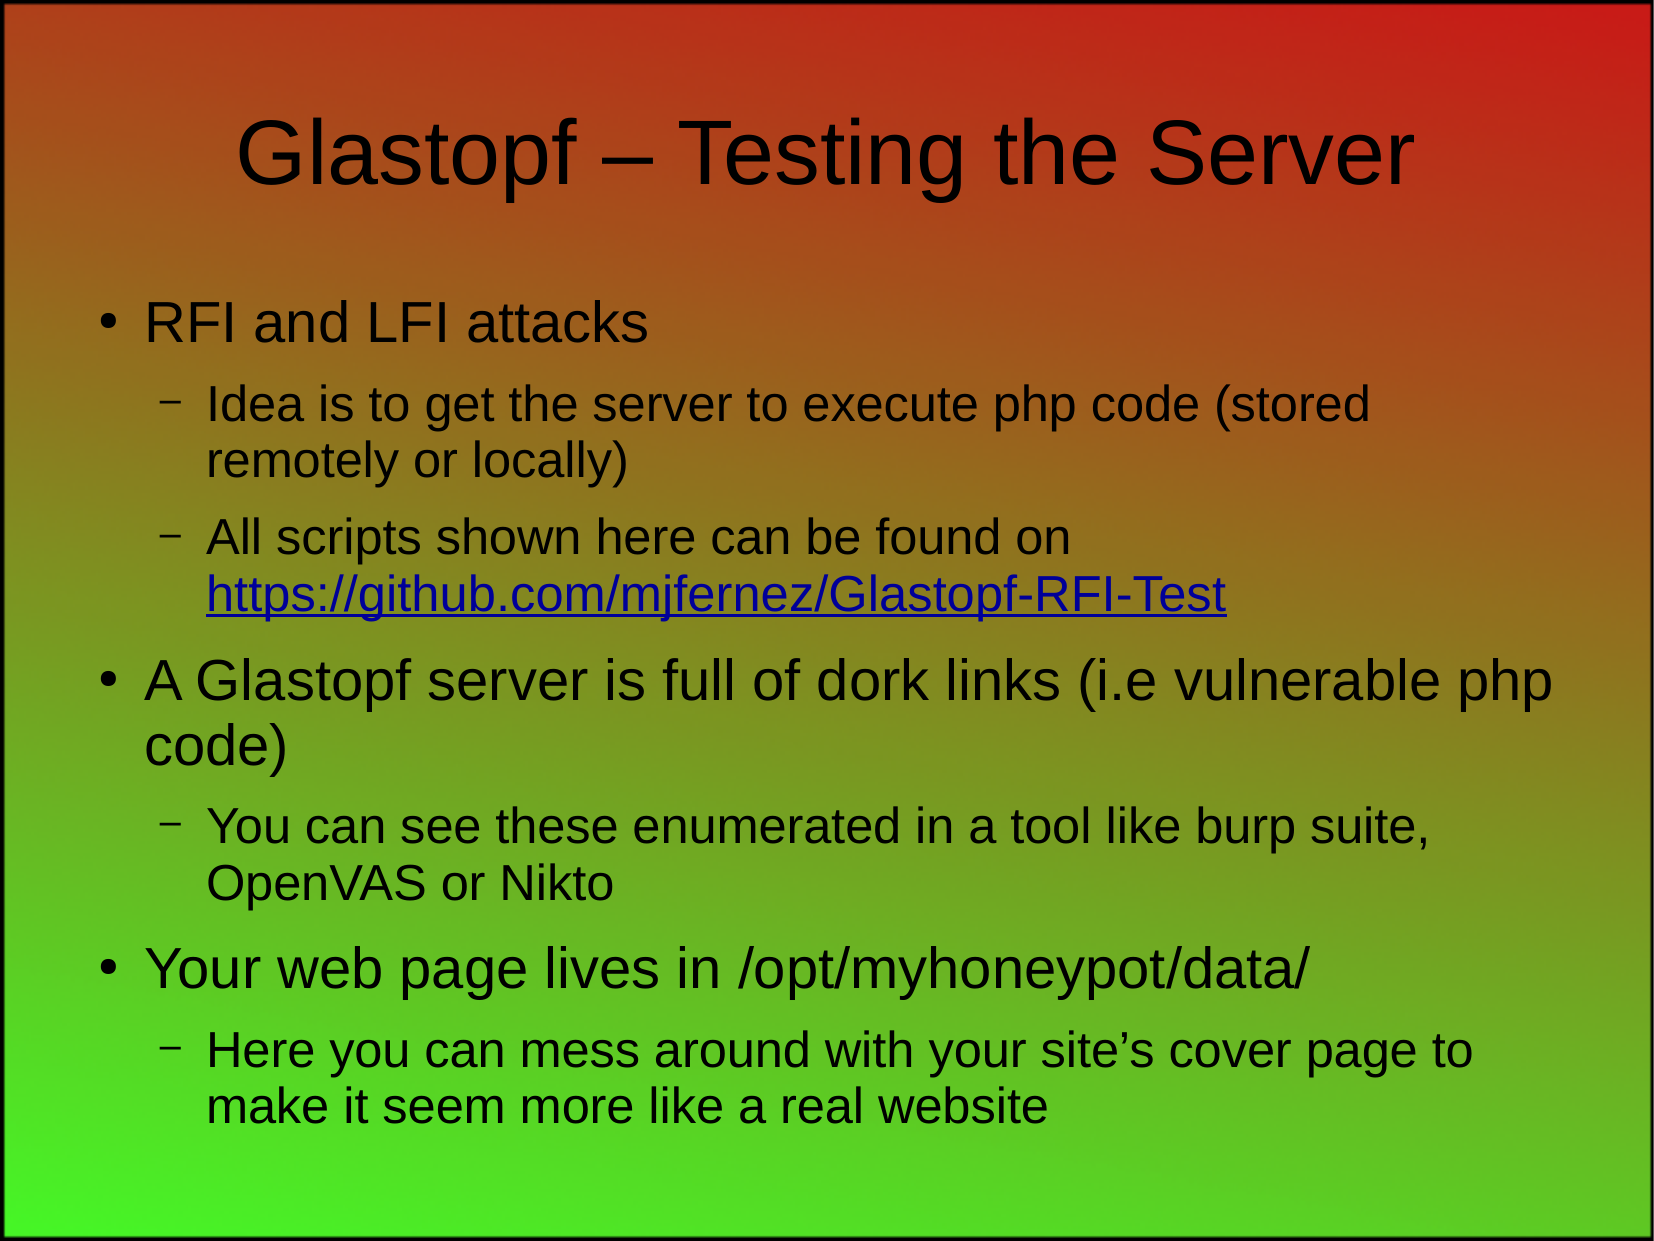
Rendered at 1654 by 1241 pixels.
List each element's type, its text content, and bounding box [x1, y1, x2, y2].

picture [0, 0, 1654, 1241]
list RFI and LFI attacks Idea is to get the server to execute php code (stored remotely or locally) All scripts shown here can be found on https://github.com/mjfernez/Glastopf-RFI-Test A Glastopf server is full of dork links (i.e vulnerable php code) You can see these enumerated in a tool like burp suite, OpenVAS or Nikto Your web page lives in /opt/myhoneypot/data/ Here you can mess around with your site’s cover page to make it seem more like a real website [82, 290, 1571, 1141]
title Glastopf – Testing the Server [82, 49, 1571, 257]
